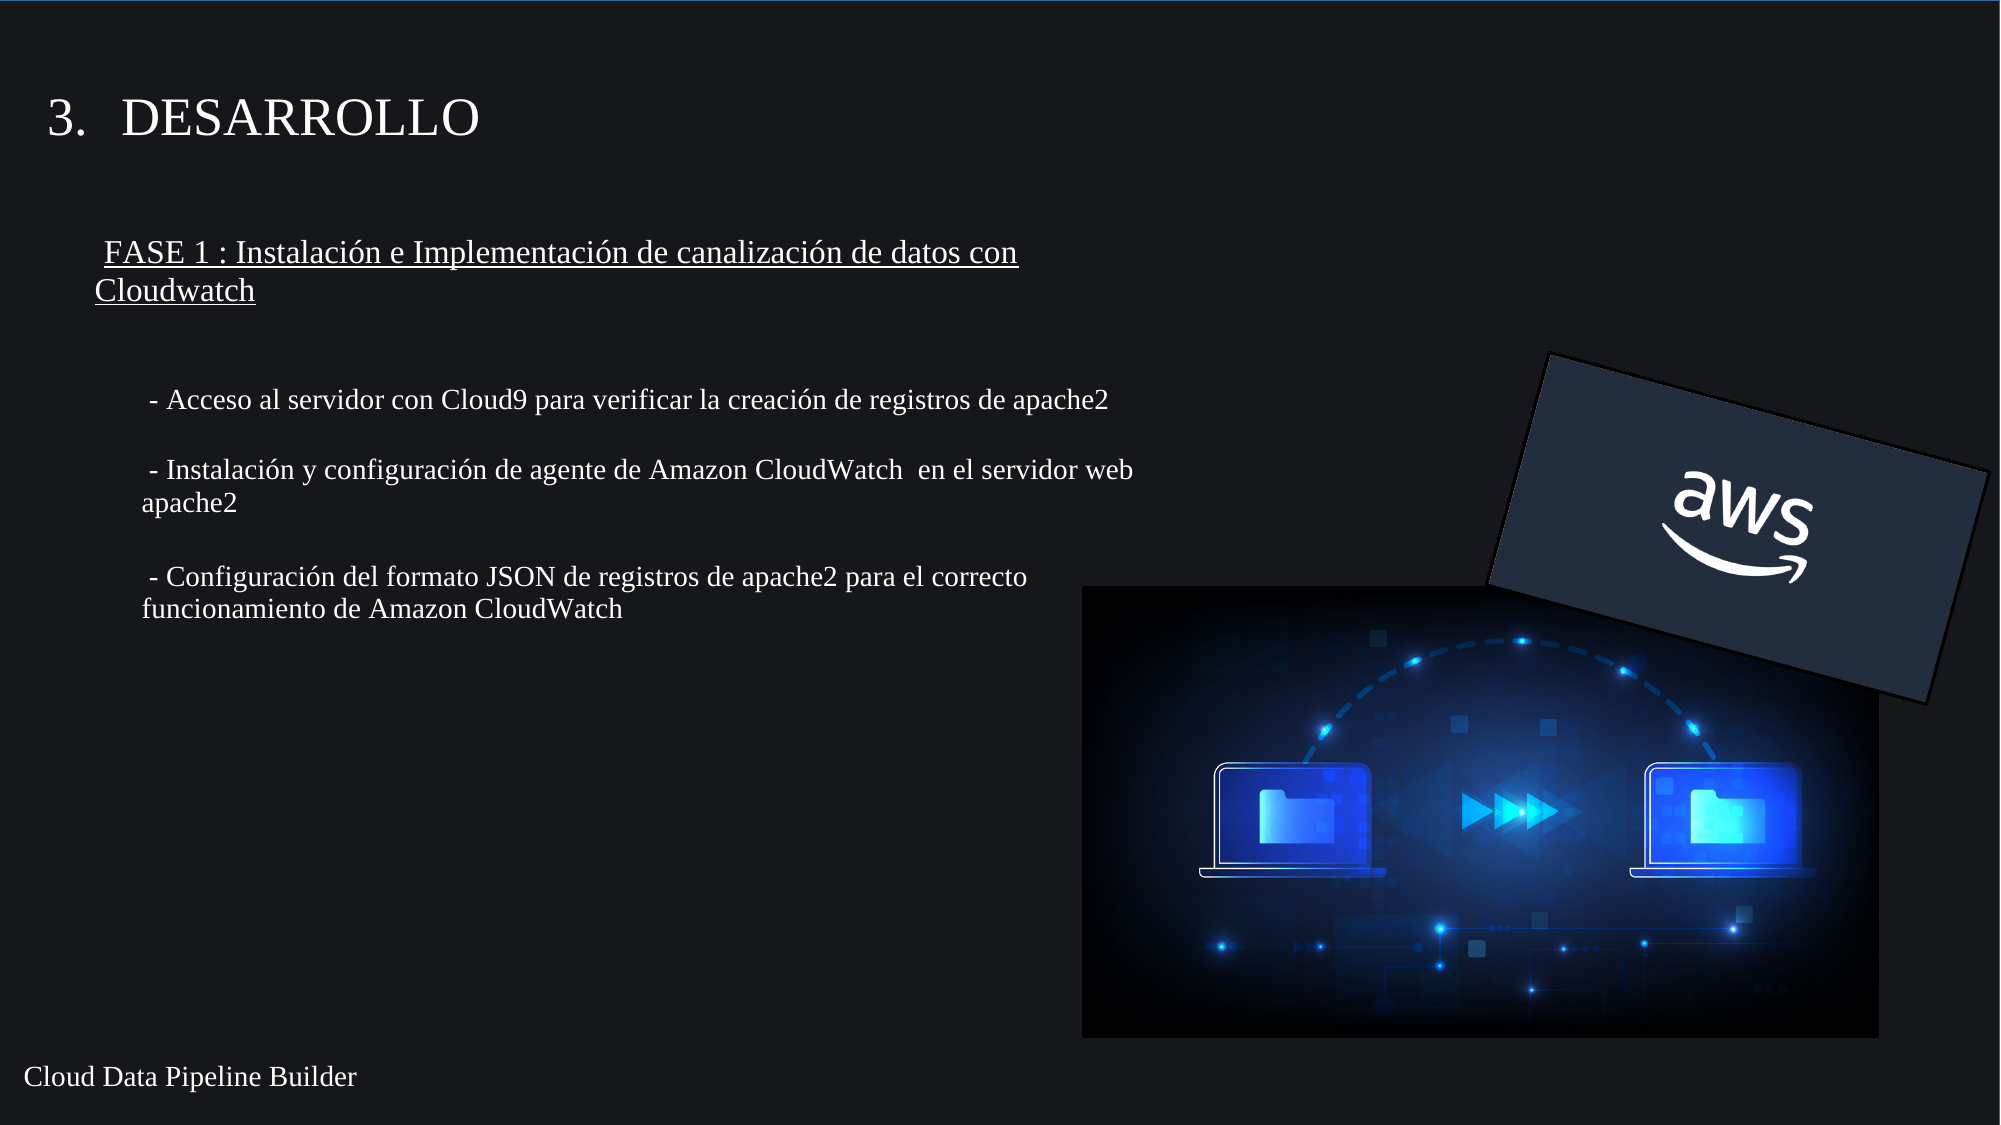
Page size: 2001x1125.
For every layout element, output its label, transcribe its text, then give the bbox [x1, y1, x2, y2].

title - Instalación y configuración de agente de Amazon CloudWatch en el servidor web apache2 [141, 452, 1182, 520]
text_box [0, 0, 2000, 1125]
picture [1488, 354, 1988, 703]
title 3. DESARROLLO [47, 71, 1548, 163]
title - Configuración del formato JSON de registros de apache2 para el correcto funcionamiento de Amazon CloudWatch [141, 559, 1182, 626]
picture [1086, 590, 1875, 1034]
title FASE 1 : Instalación e Implementación de canalización de datos con Cloudwatch [94, 230, 1146, 309]
title Cloud Data Pipeline Builder [23, 1030, 638, 1123]
title - Acceso al servidor con Cloud9 para verificar la creación de registros de apache2 [141, 366, 1182, 434]
